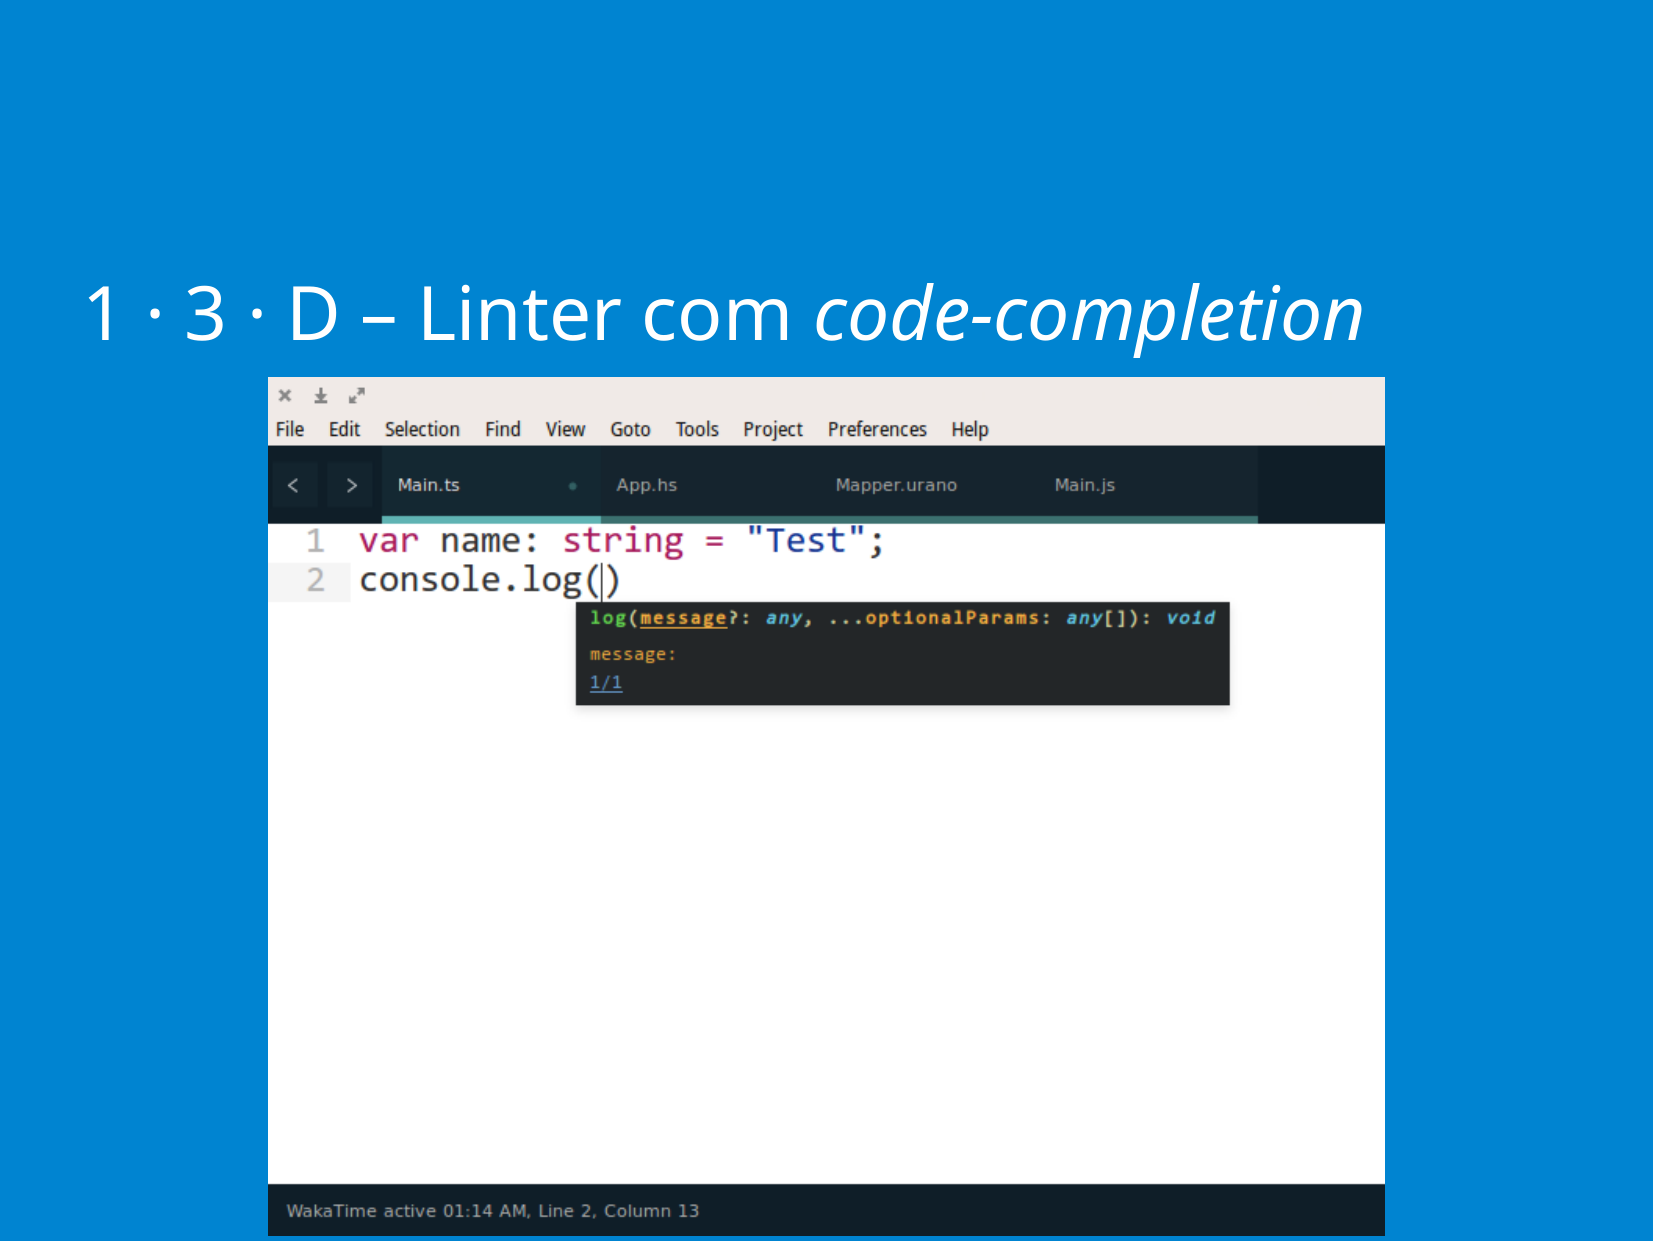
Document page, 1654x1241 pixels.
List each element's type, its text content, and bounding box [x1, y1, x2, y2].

picture [268, 377, 1385, 1236]
title 1 · 3 · D – Linter com code-completion [82, 248, 1571, 375]
